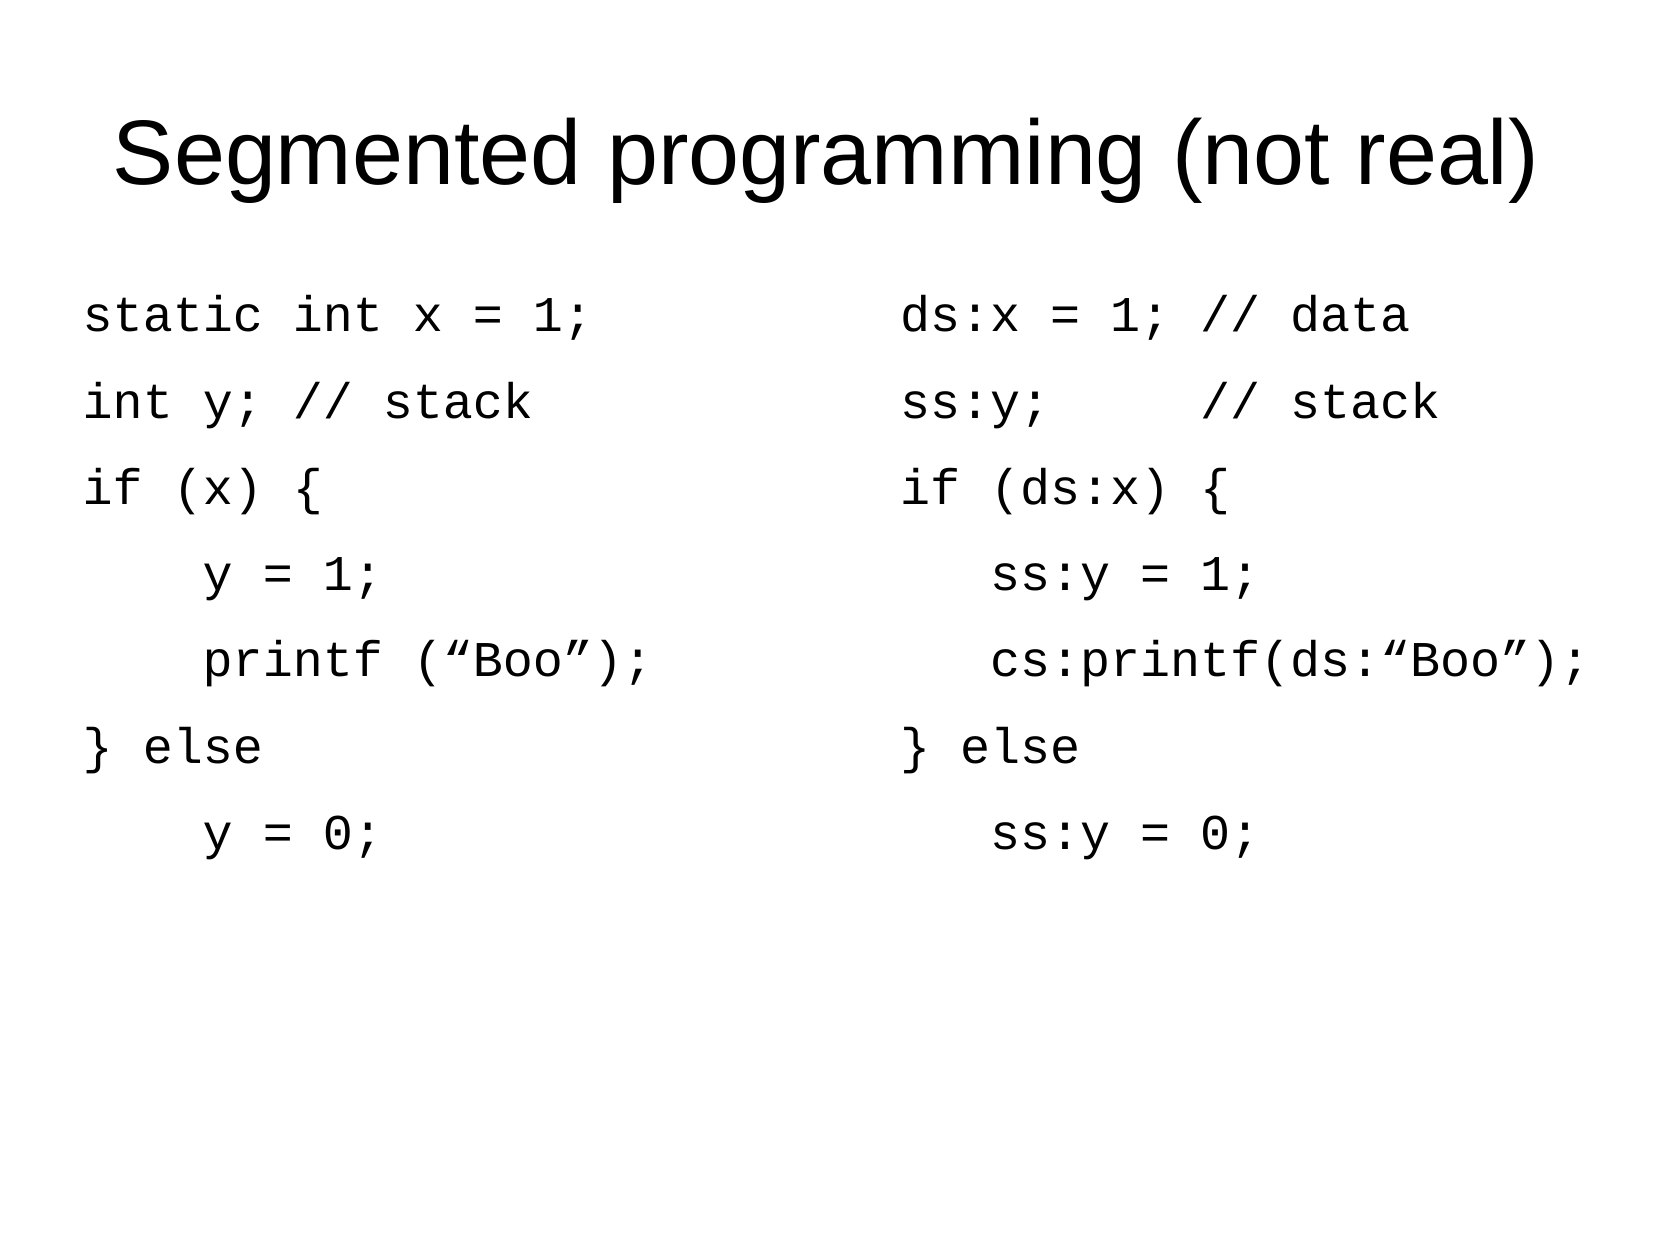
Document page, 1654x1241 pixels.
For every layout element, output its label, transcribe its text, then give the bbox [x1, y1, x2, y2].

title Segmented programming (not real) [82, 49, 1571, 257]
list ds:x = 1; // data ss:y; // stack if (ds:x) { ss:y = 1; cs:printf(ds:“Boo”); } else ss:y = 0; [900, 290, 1613, 1010]
list static int x = 1; int y; // stack if (x) { y = 1; printf (“Boo”); } else y = 0; [82, 290, 809, 1010]
